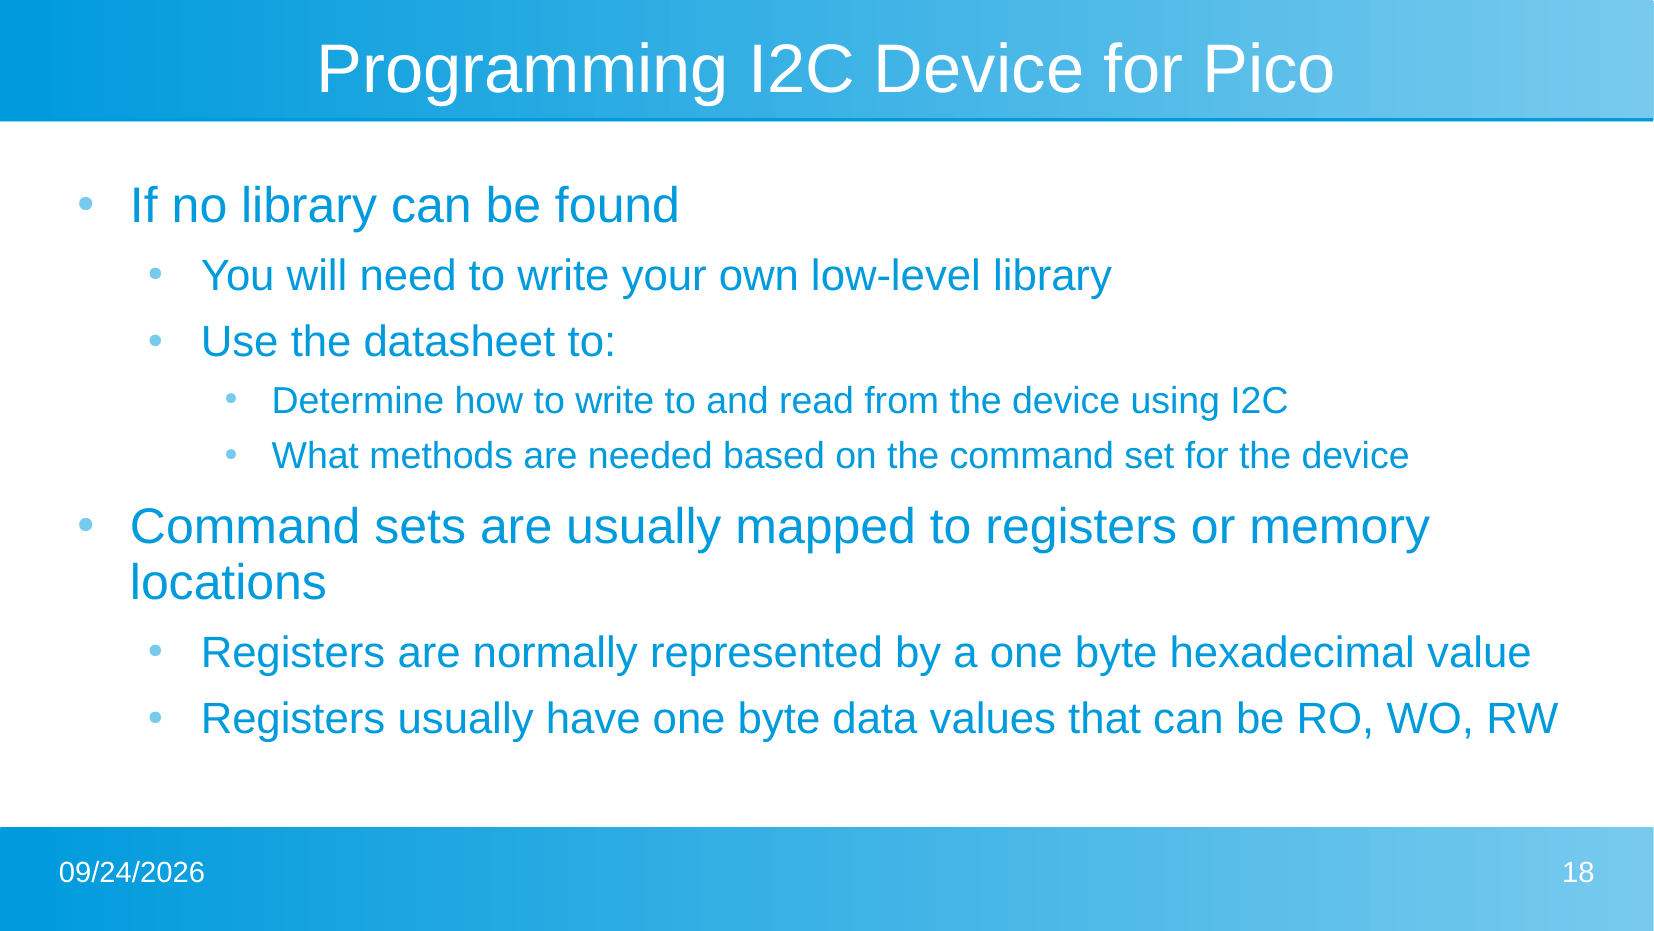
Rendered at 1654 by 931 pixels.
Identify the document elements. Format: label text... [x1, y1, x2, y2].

title Programming I2C Device for Pico [59, 29, 1595, 108]
list If no library can be found You will need to write your own low-level library Use the datasheet to: Determine how to write to and read from the device using I2C What methods are needed based on the command set for the device Command sets are usually mapped to registers or memory locations Registers are normally represented by a one byte hexadecimal value Registers usually have one byte data values that can be RO, WO, RW [59, 177, 1595, 768]
